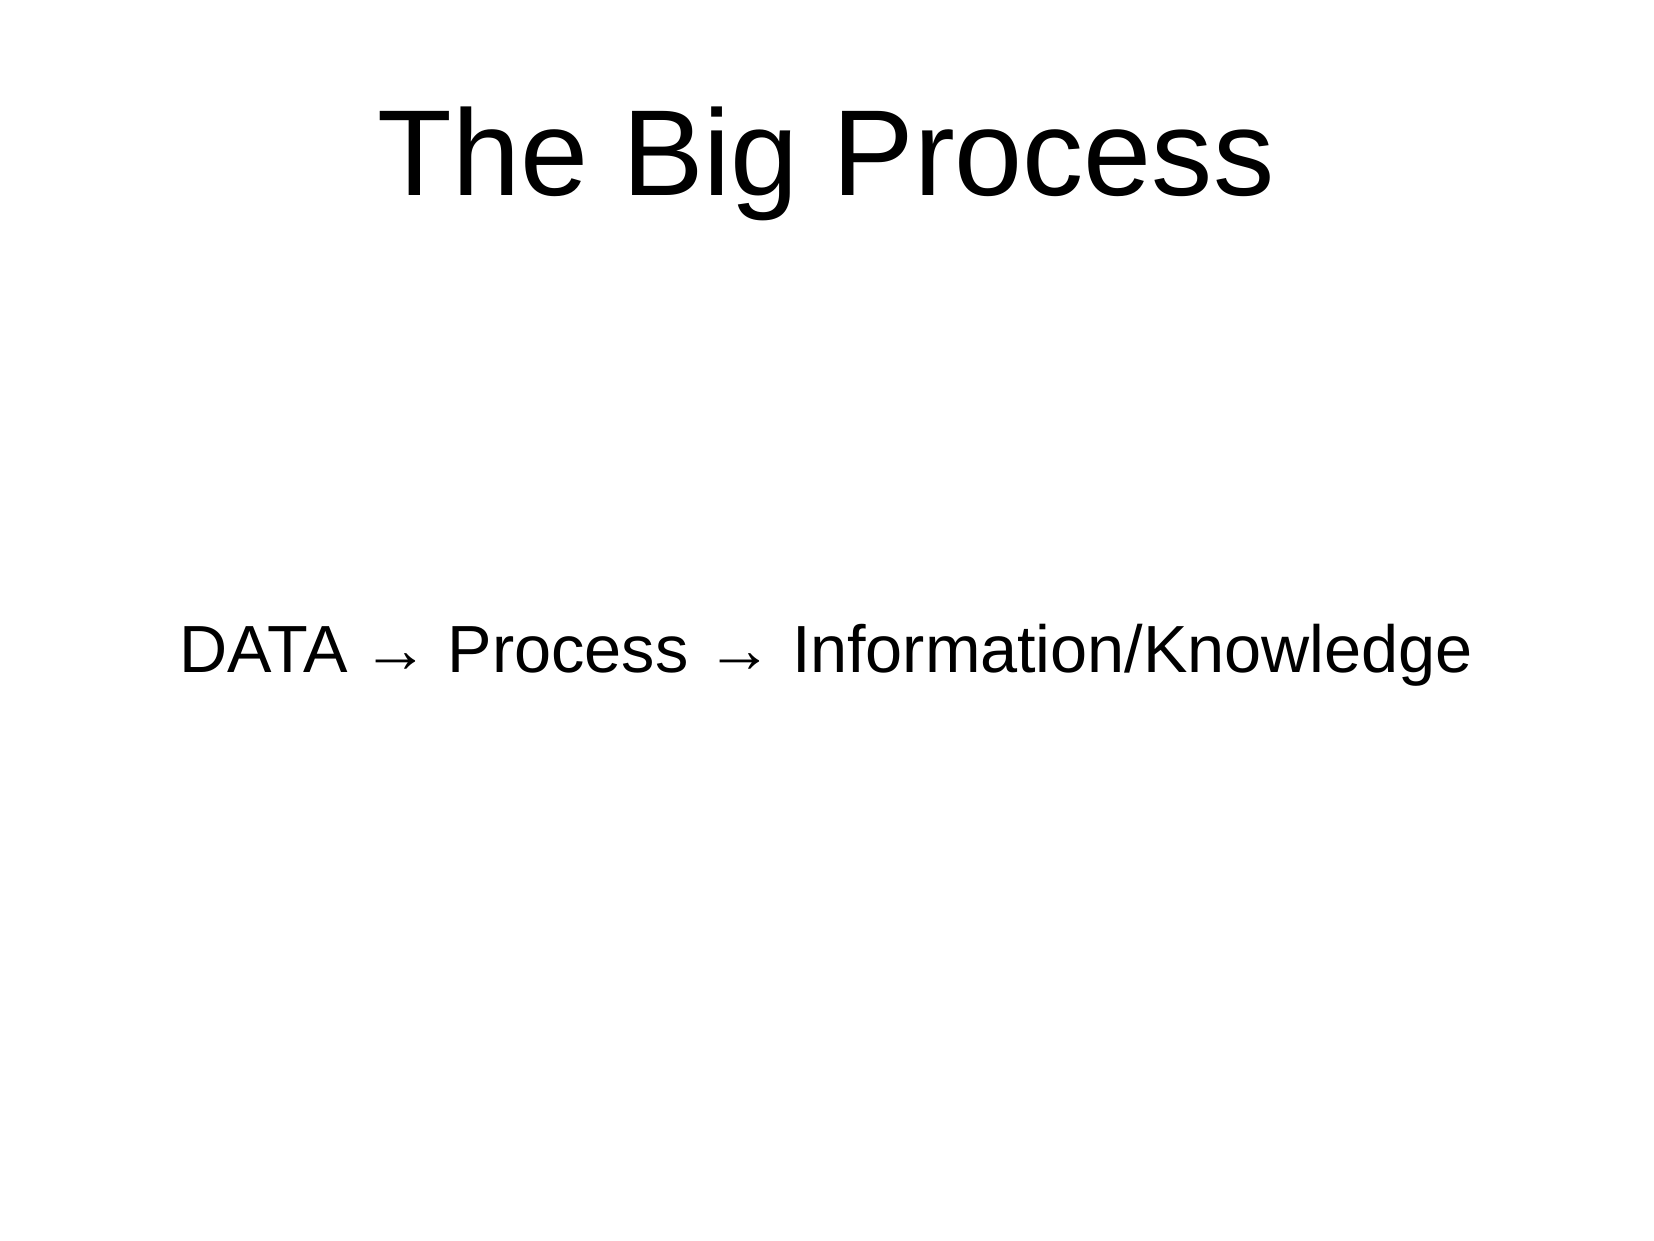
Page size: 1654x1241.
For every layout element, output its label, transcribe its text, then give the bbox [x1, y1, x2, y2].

title The Big Process [82, 49, 1571, 257]
subtitle DATA → Process → Information/Knowledge [82, 290, 1571, 1010]
